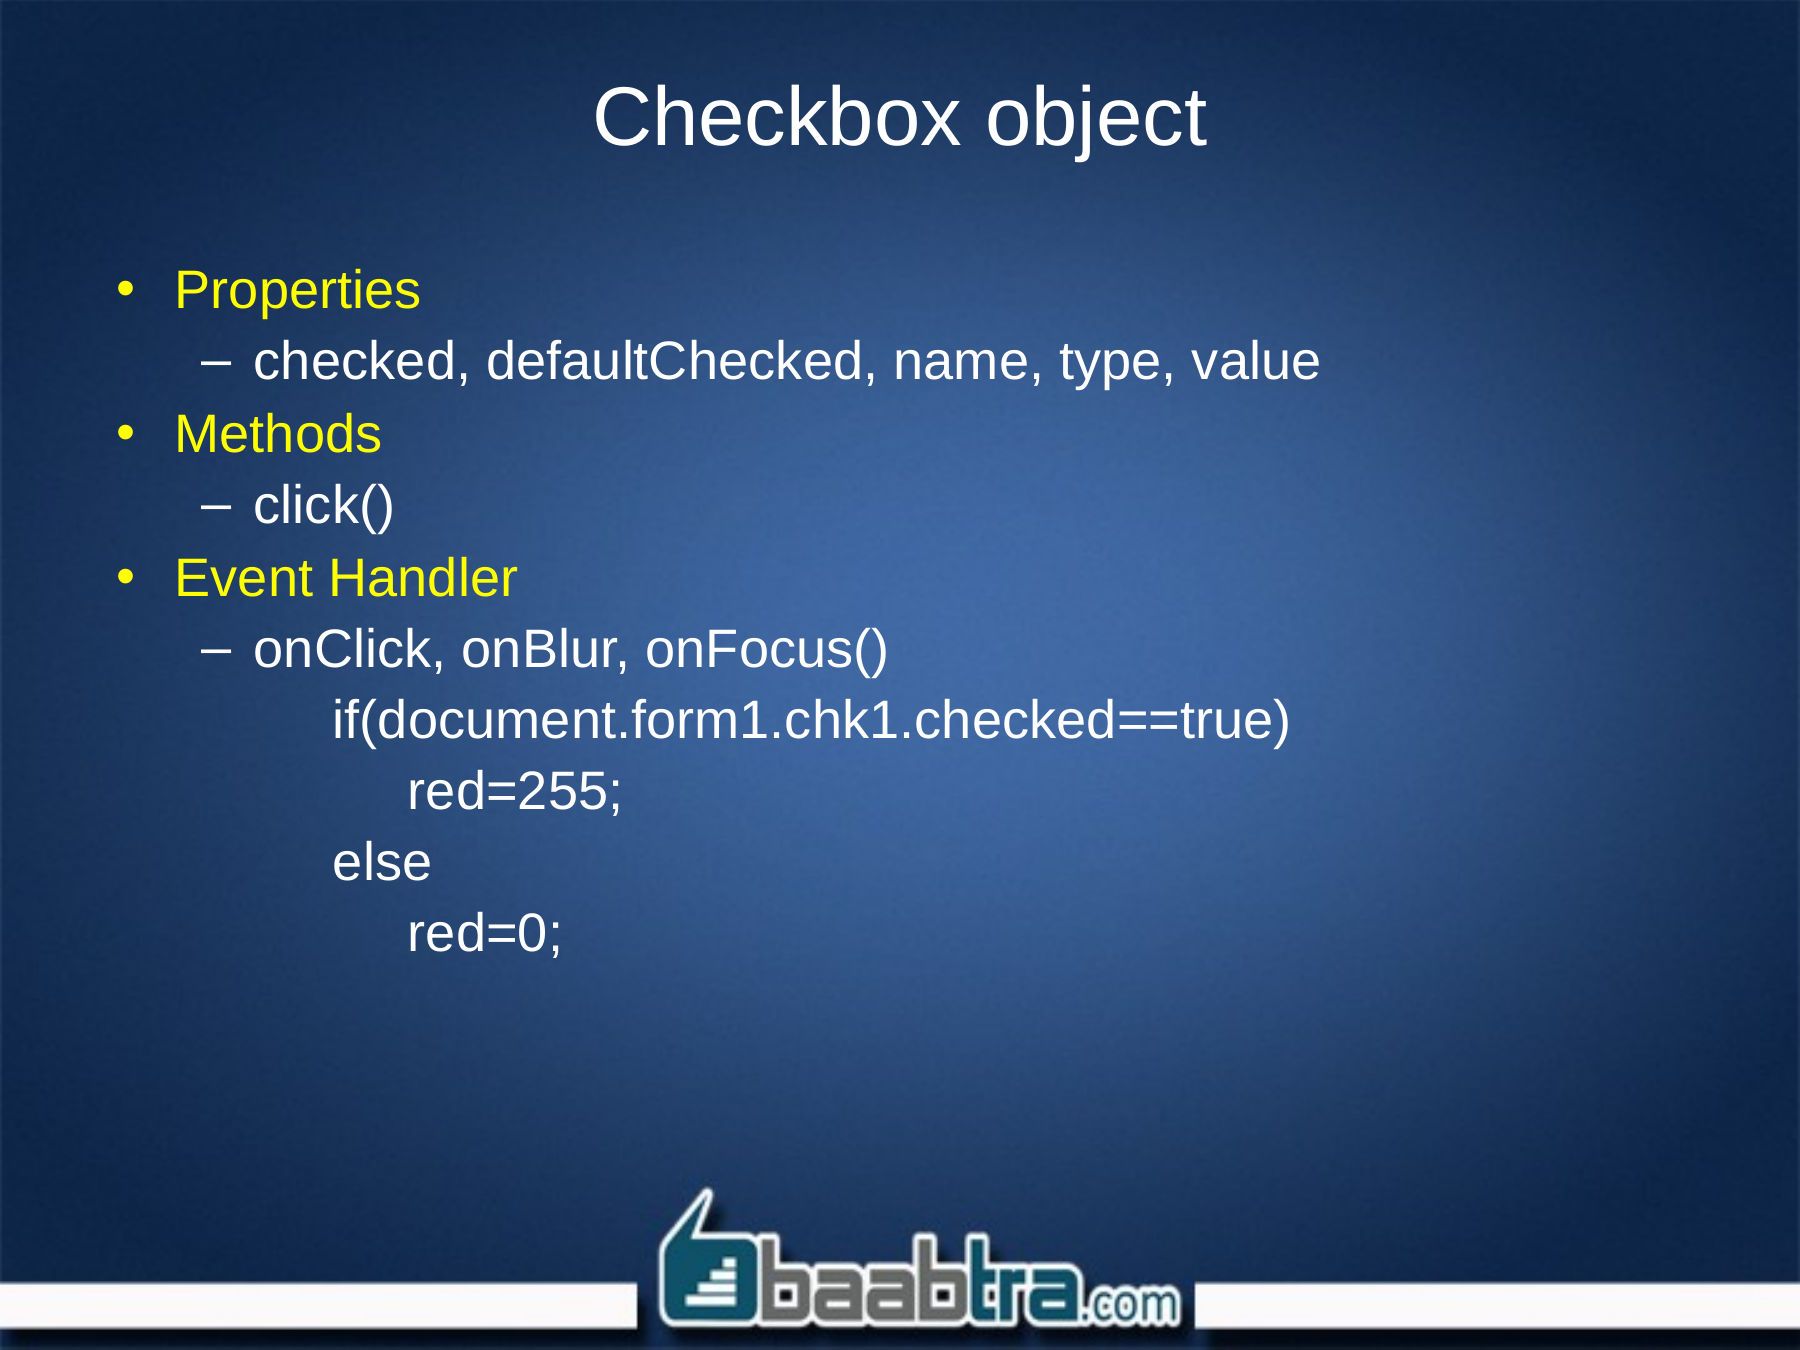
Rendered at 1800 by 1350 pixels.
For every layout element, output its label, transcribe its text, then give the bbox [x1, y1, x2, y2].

title Checkbox object [90, 0, 1710, 225]
text_box Properties checked, defaultChecked, name, type, value Methods click() Event Handler onClick, onBlur, onFocus() if(document.form1.chk1.checked==true) red=255; else red=0; [89, 253, 1710, 1190]
picture [0, 0, 1800, 1350]
